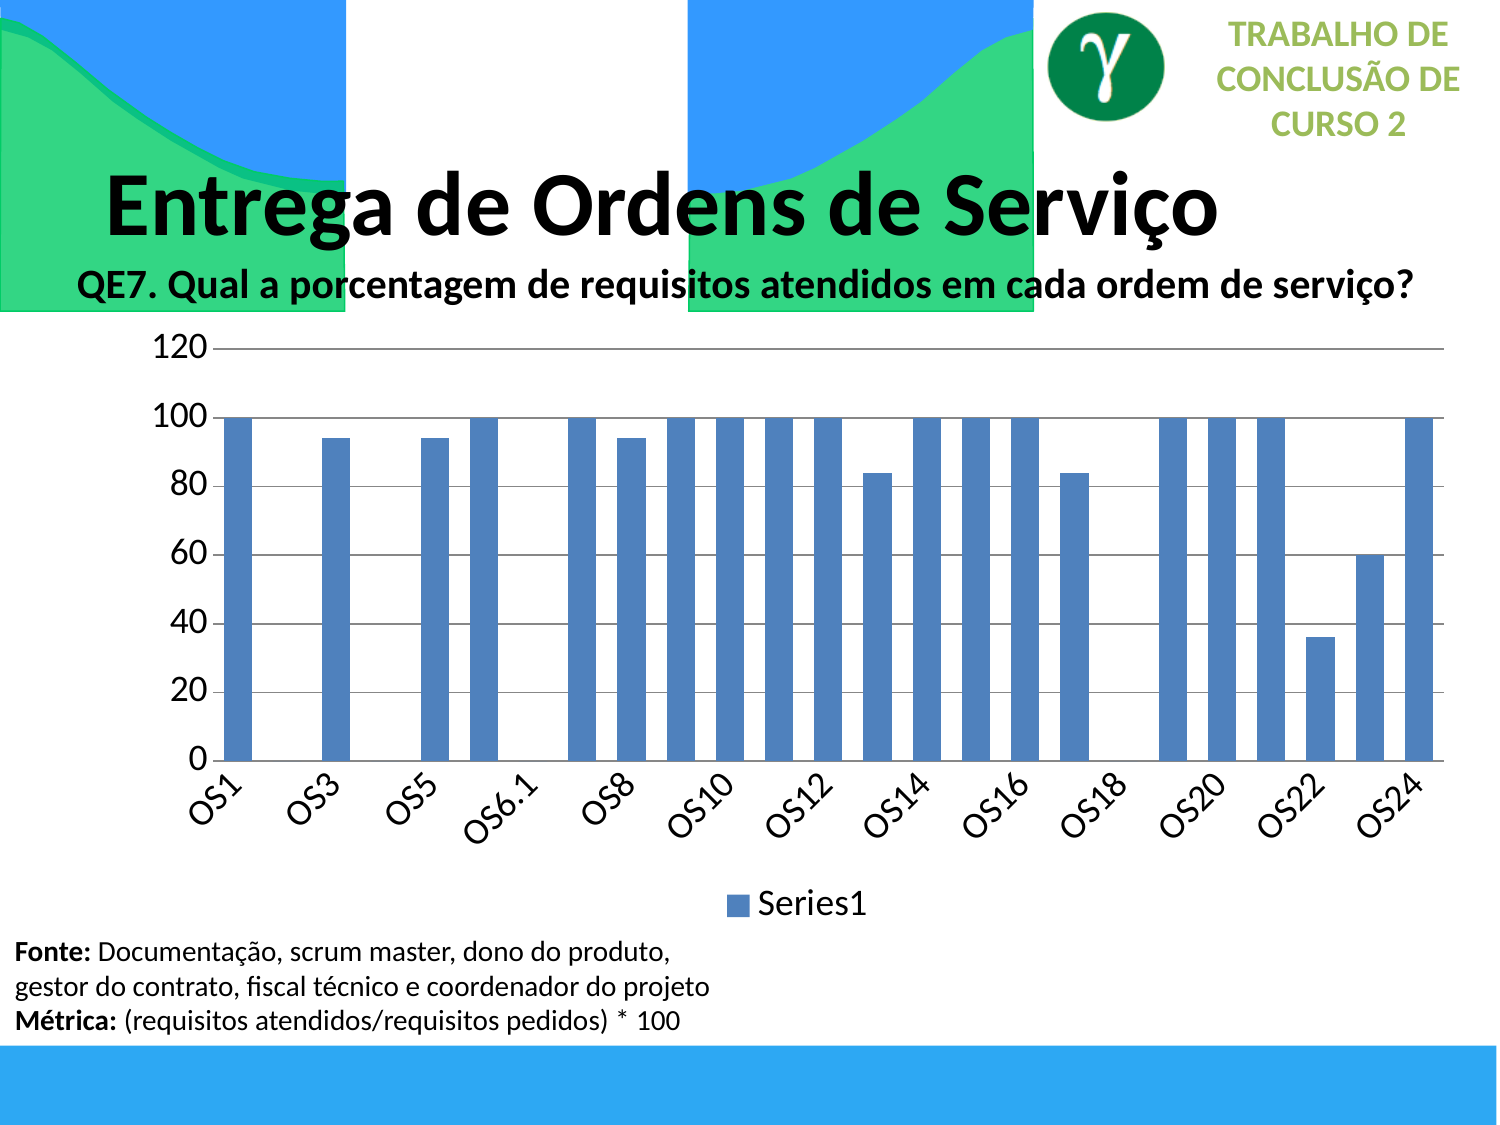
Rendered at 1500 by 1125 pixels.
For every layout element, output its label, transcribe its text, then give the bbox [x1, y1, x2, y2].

text_box [688, 0, 1033, 118]
text_box TRABALHO DE CONCLUSÃO DE CURSO 2 [1178, 1, 1500, 197]
text_box [0, 1045, 1497, 1125]
picture [1033, 0, 1178, 118]
chart [123, 318, 1471, 933]
text_box [0, 0, 346, 312]
text_box Entrega de Ordens de Serviço [90, 118, 1366, 248]
text_box QE7. Qual a porcentagem de requisitos atendidos em cada ordem de serviço? [49, 248, 1444, 314]
text_box Fonte: Documentação, scrum master, dono do produto, gestor do contrato, fiscal técnico e coordenador do projeto Métrica: (requisitos atendidos/requisitos pedidos) * 100 [0, 924, 780, 1045]
